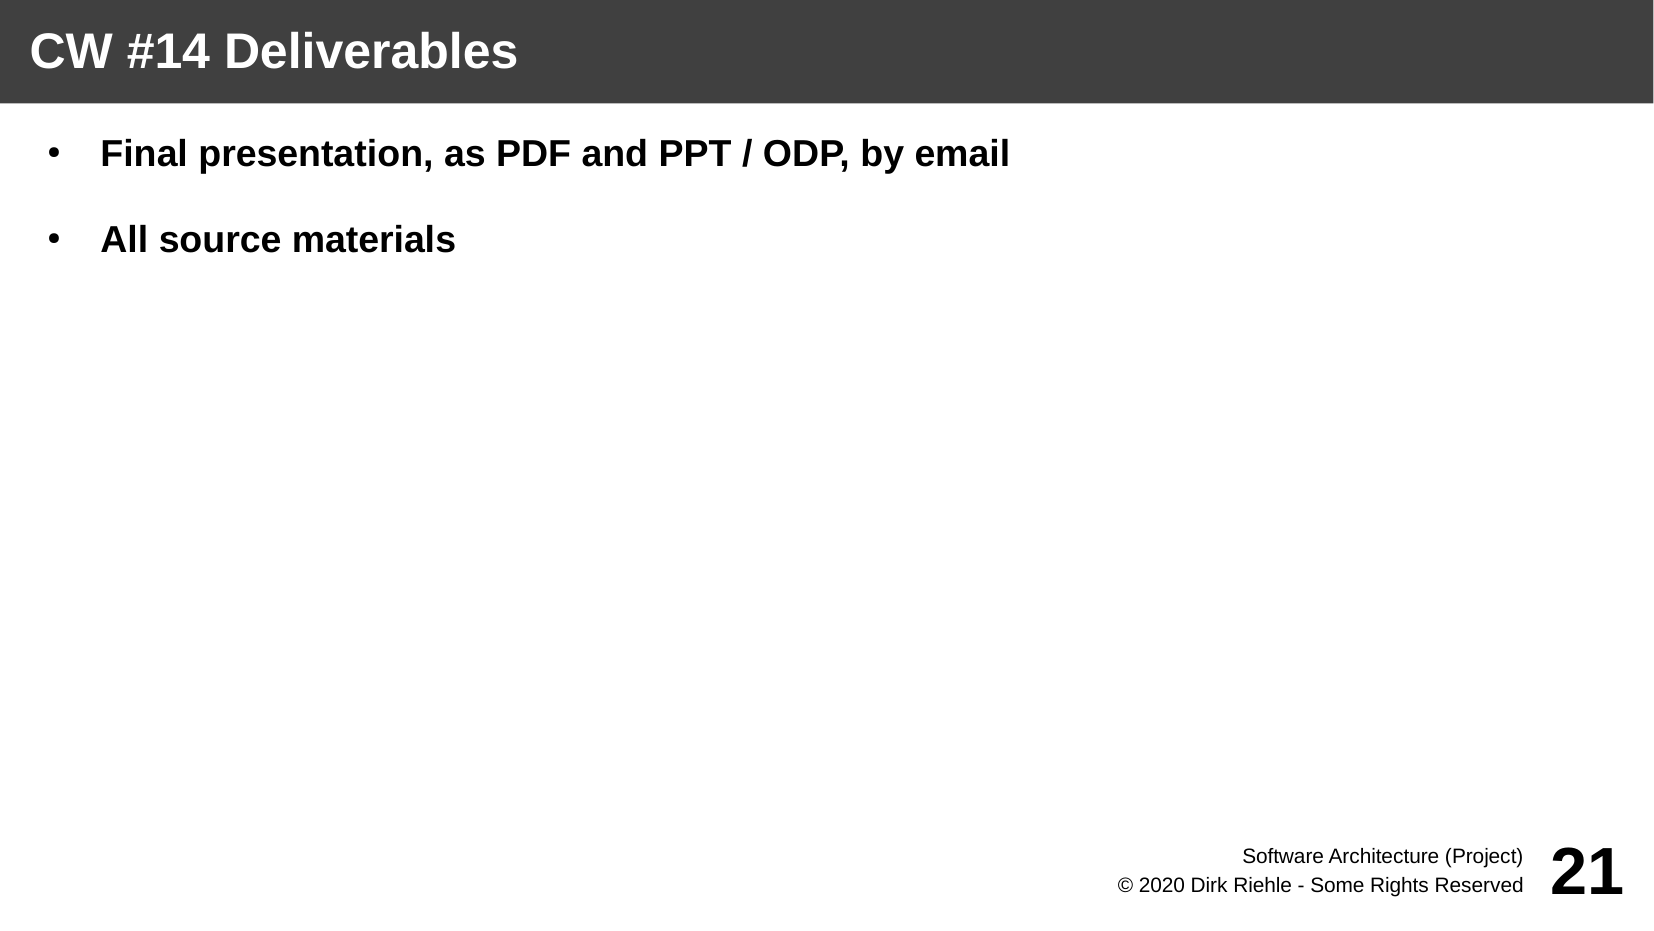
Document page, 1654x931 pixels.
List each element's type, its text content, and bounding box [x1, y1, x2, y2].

title CW #14 Deliverables [0, 0, 1654, 104]
list Final presentation, as PDF and PPT / ODP, by email All source materials [29, 132, 1625, 813]
